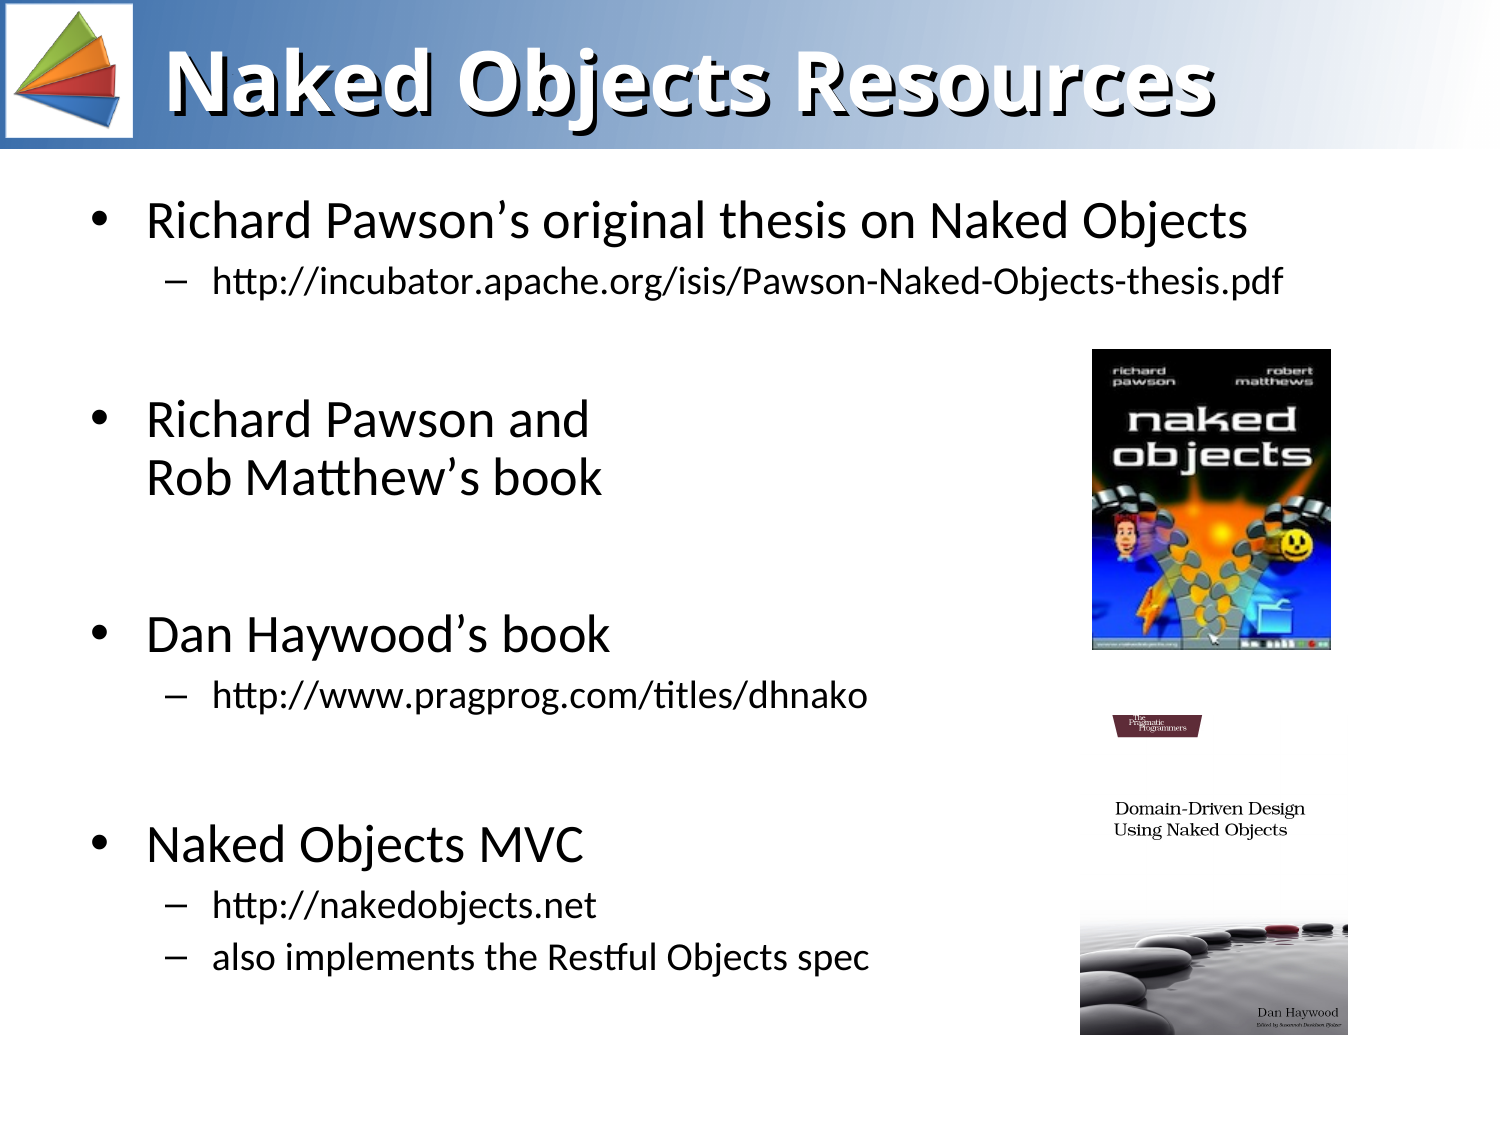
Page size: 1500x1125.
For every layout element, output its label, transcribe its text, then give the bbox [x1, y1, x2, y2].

picture [1080, 715, 1348, 1035]
picture [0, 0, 1500, 149]
list Richard Pawson’s original thesis on Naked Objects http://incubator.apache.org/isis/Pawson-Naked-Objects-thesis.pdf Richard Pawson and Rob Matthew’s book Dan Haywood’s book http://www.pragprog.com/titles/dhnako Naked Objects MVC http://nakedobjects.net also implements the Restful Objects spec [75, 184, 1426, 1005]
picture [1092, 349, 1331, 651]
title Naked Objects Resources [147, 19, 1500, 138]
